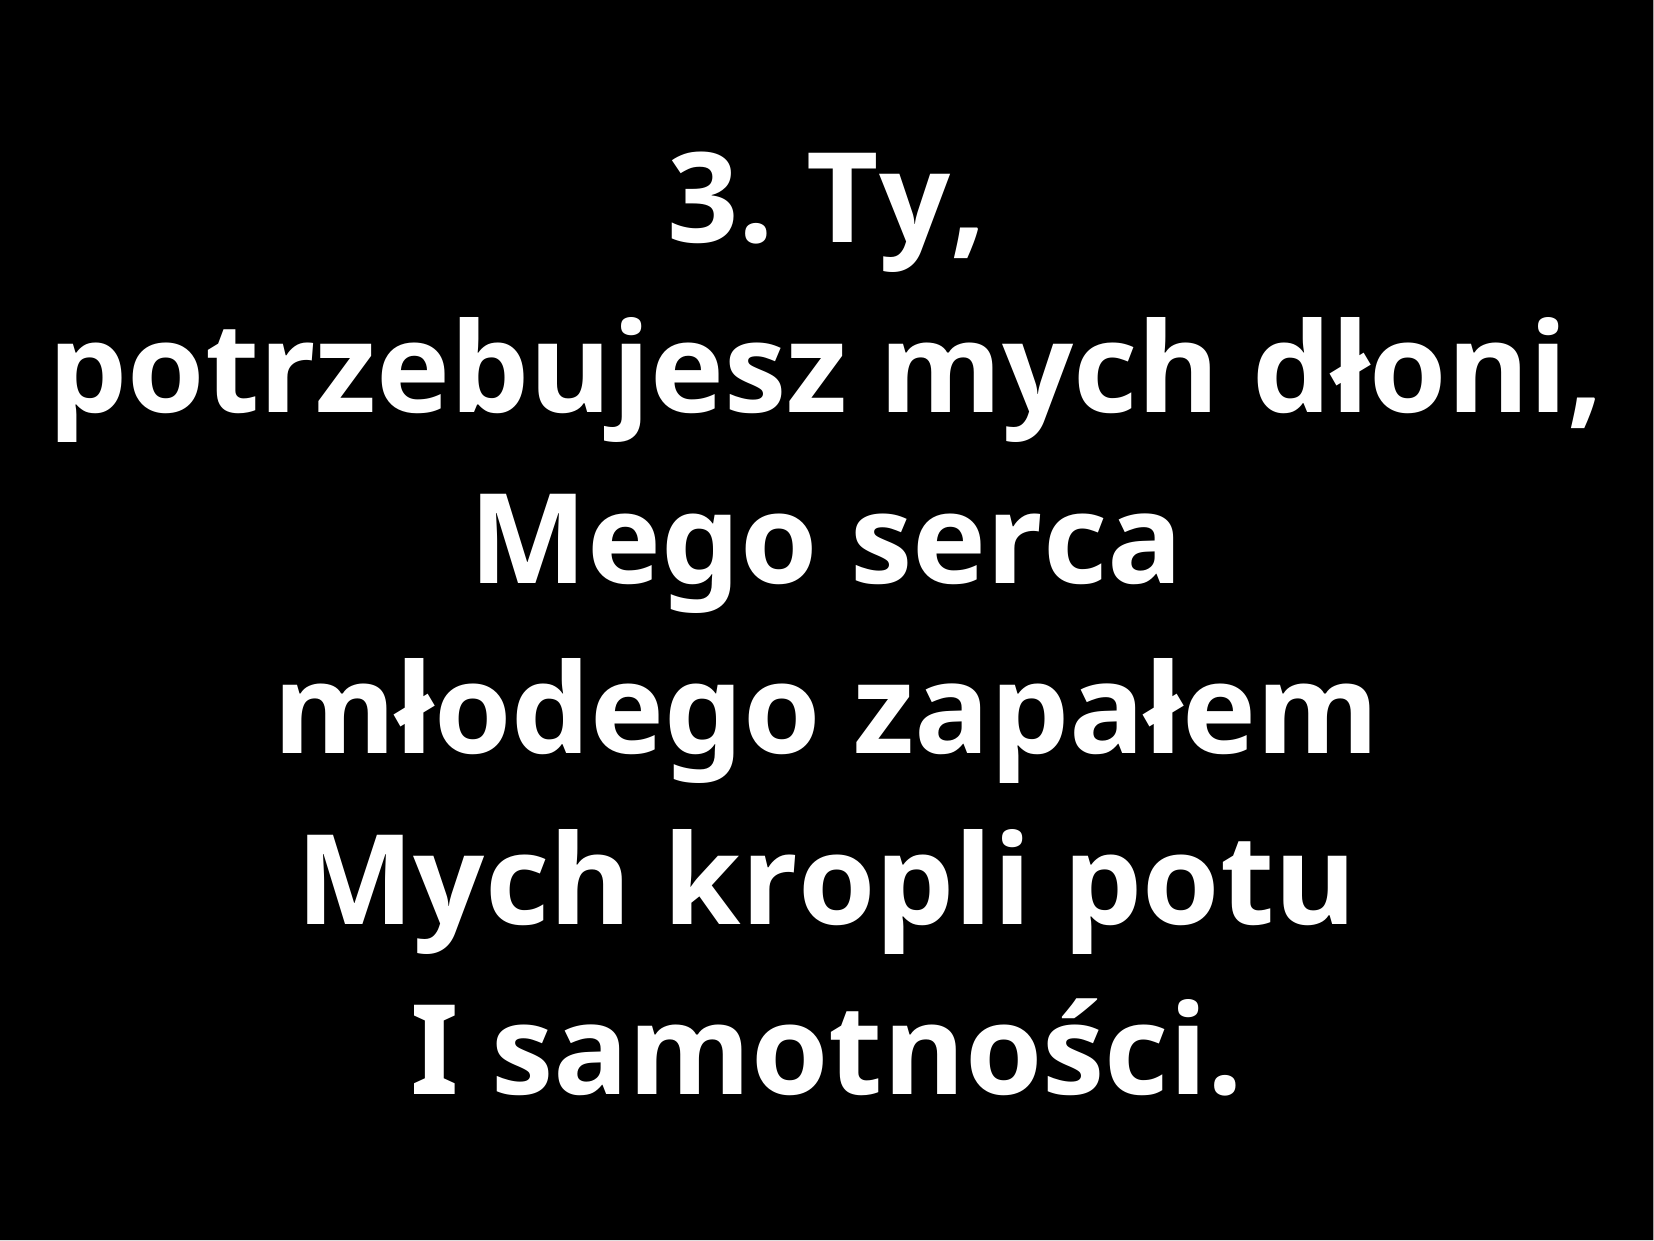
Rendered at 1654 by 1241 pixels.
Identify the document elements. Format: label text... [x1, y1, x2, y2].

title 3. Ty, potrzebujesz mych dłoni, Mego serca młodego zapałem Mych kropli potu I samotności. [0, 0, 1654, 1241]
